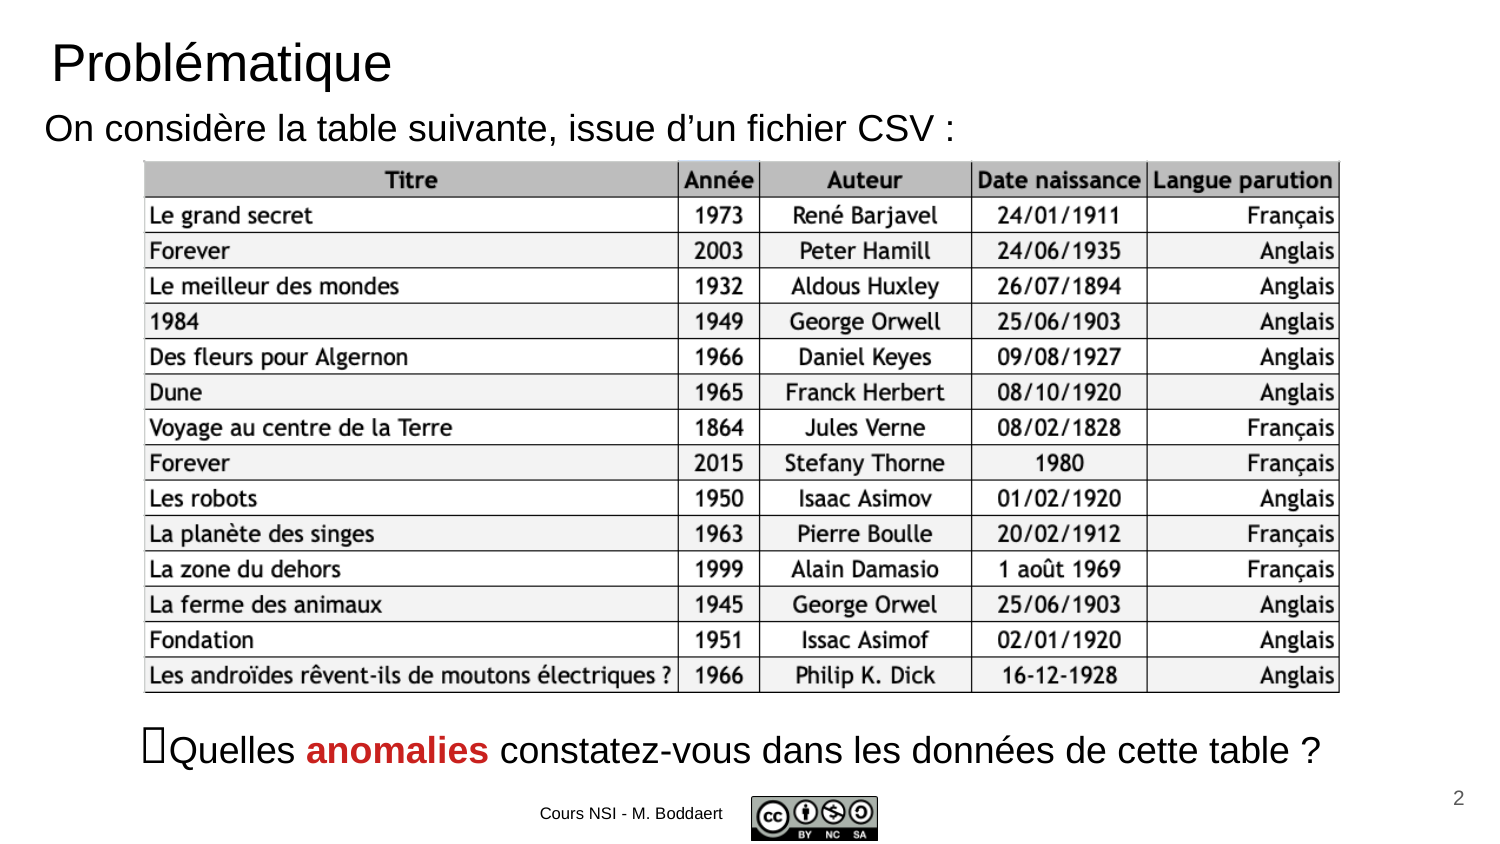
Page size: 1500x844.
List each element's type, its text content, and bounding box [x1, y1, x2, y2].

title Problématique [51, 13, 1449, 96]
text_box Quelles anomalies constatez-vous dans les données de cette table ? [124, 702, 1353, 792]
text_box On considère la table suivante, issue d’un fichier CSV : [29, 96, 1477, 184]
picture [751, 796, 878, 841]
picture [143, 160, 1341, 693]
slide_number <numéro> [1389, 764, 1480, 830]
